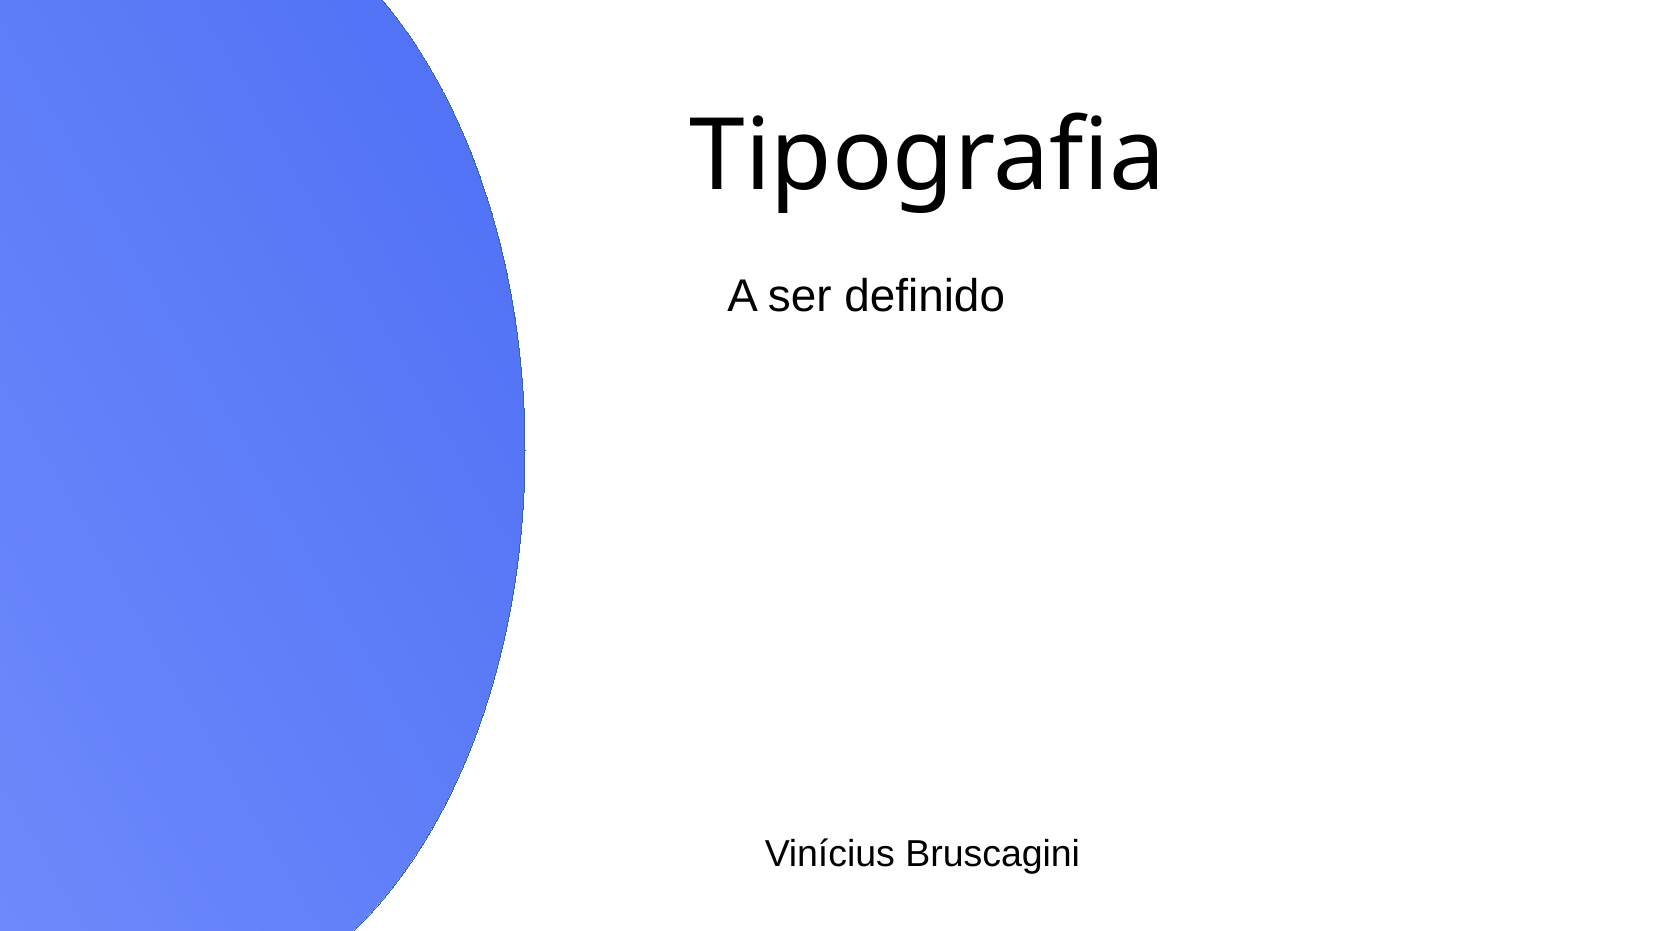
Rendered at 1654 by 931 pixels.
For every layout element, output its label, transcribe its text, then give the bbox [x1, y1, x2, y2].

text_box A ser definido [712, 262, 1538, 329]
text_box Tipografia [675, 75, 1576, 210]
text_box [0, 0, 526, 931]
text_box Vinícius Bruscagini [750, 825, 1501, 882]
